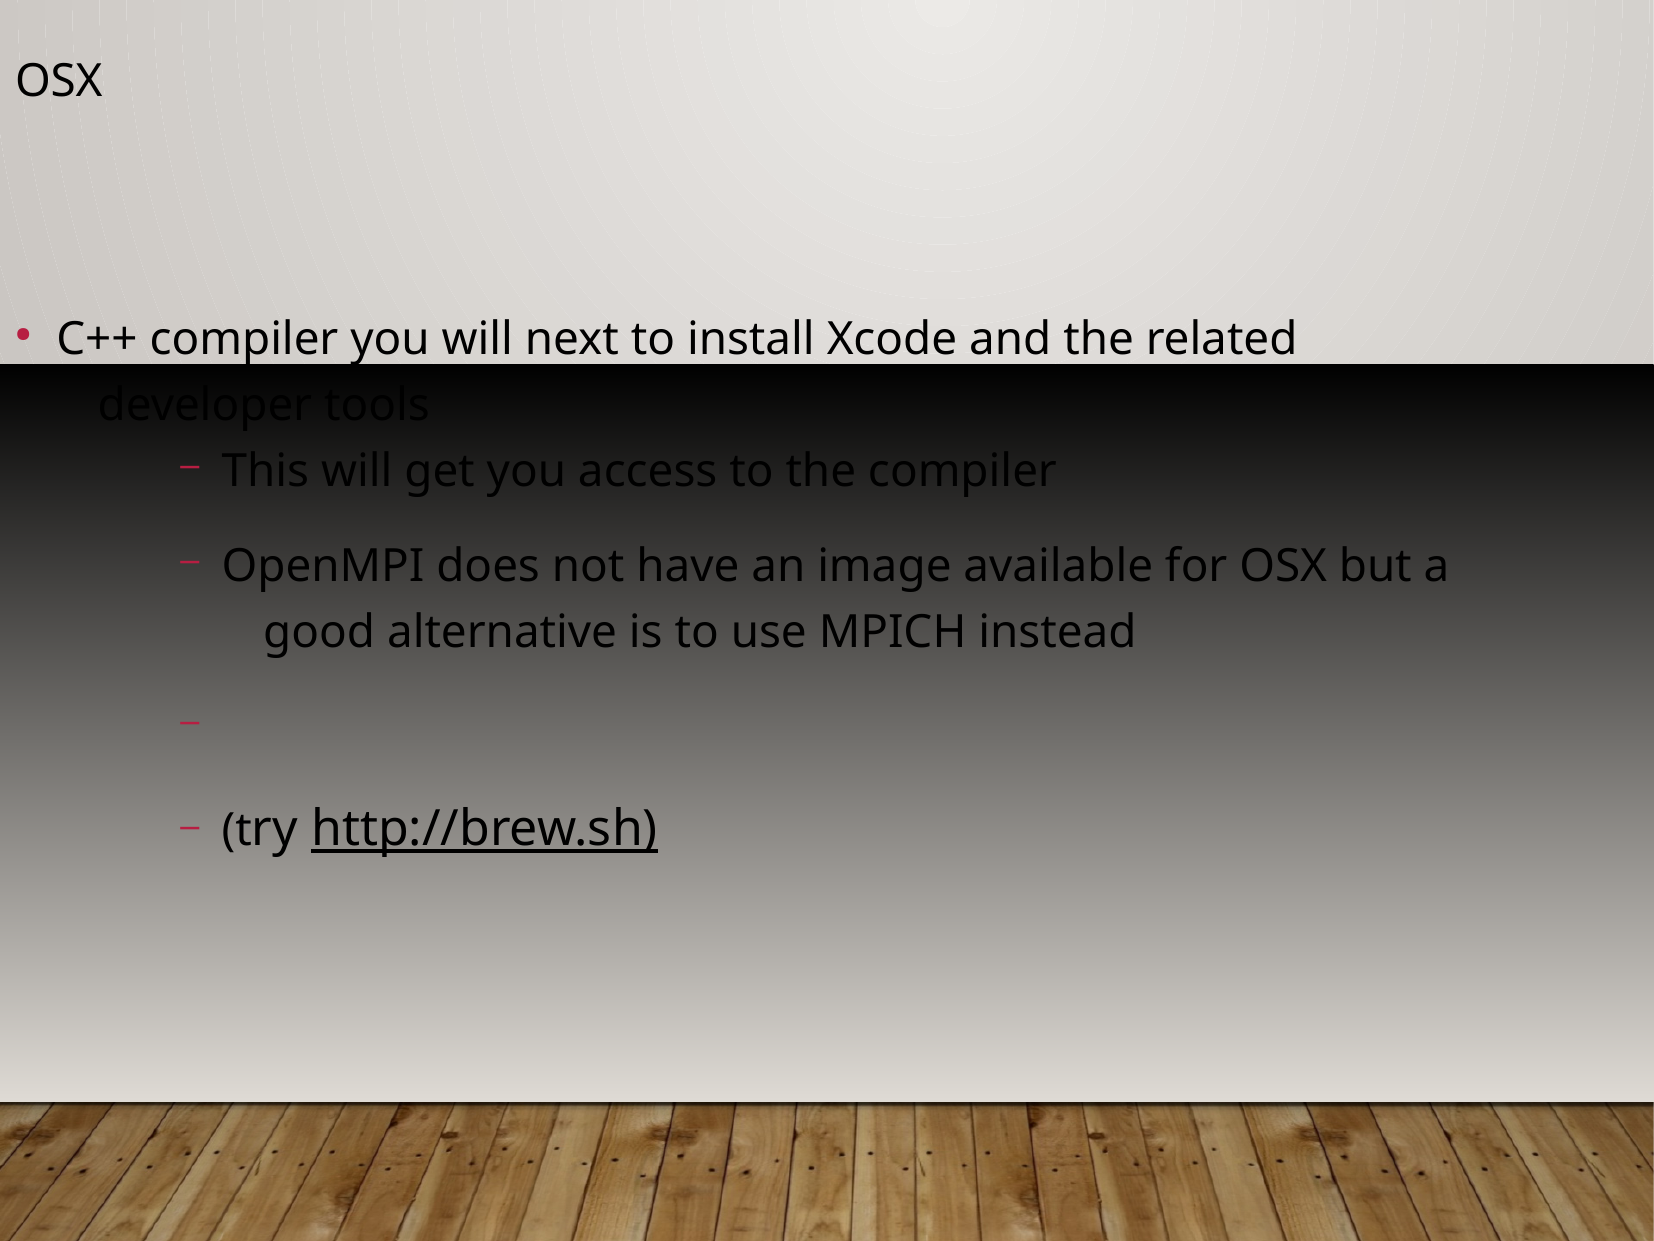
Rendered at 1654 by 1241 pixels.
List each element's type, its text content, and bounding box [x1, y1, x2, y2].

title OSX [0, 49, 1489, 257]
list C++ compiler you will next to install Xcode and the related developer tools This will get you access to the compiler OpenMPI does not have an image available for OSX but a good alternative is to use MPICH instead (try http://brew.sh) [0, 290, 1489, 1010]
